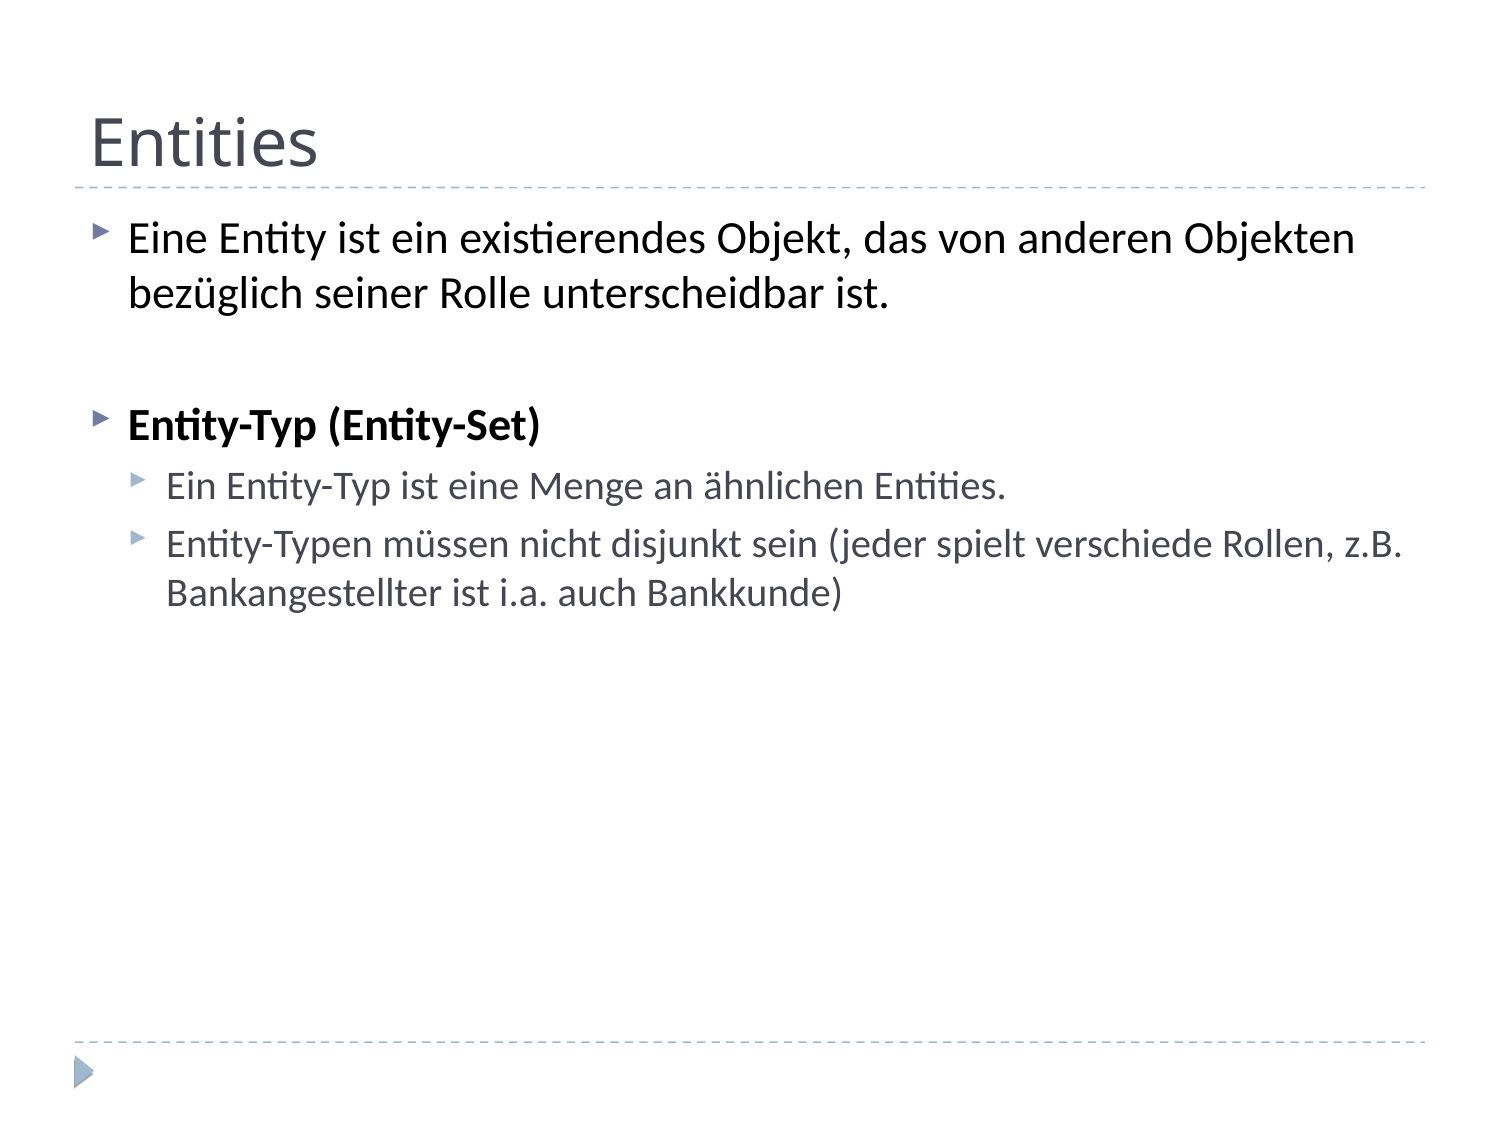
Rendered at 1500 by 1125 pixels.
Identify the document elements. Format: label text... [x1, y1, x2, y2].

list Eine Entity ist ein existierendes Objekt, das von anderen Objekten bezüglich seiner Rolle unterscheidbar ist. Entity-Typ (Entity-Set) Ein Entity-Typ ist eine Menge an ähnlichen Entities. Entity-Typen müssen nicht disjunkt sein (jeder spielt verschiede Rollen, z.B. Bankangestellter ist i.a. auch Bankkunde) [75, 200, 1425, 624]
title Entities [75, 24, 1425, 188]
